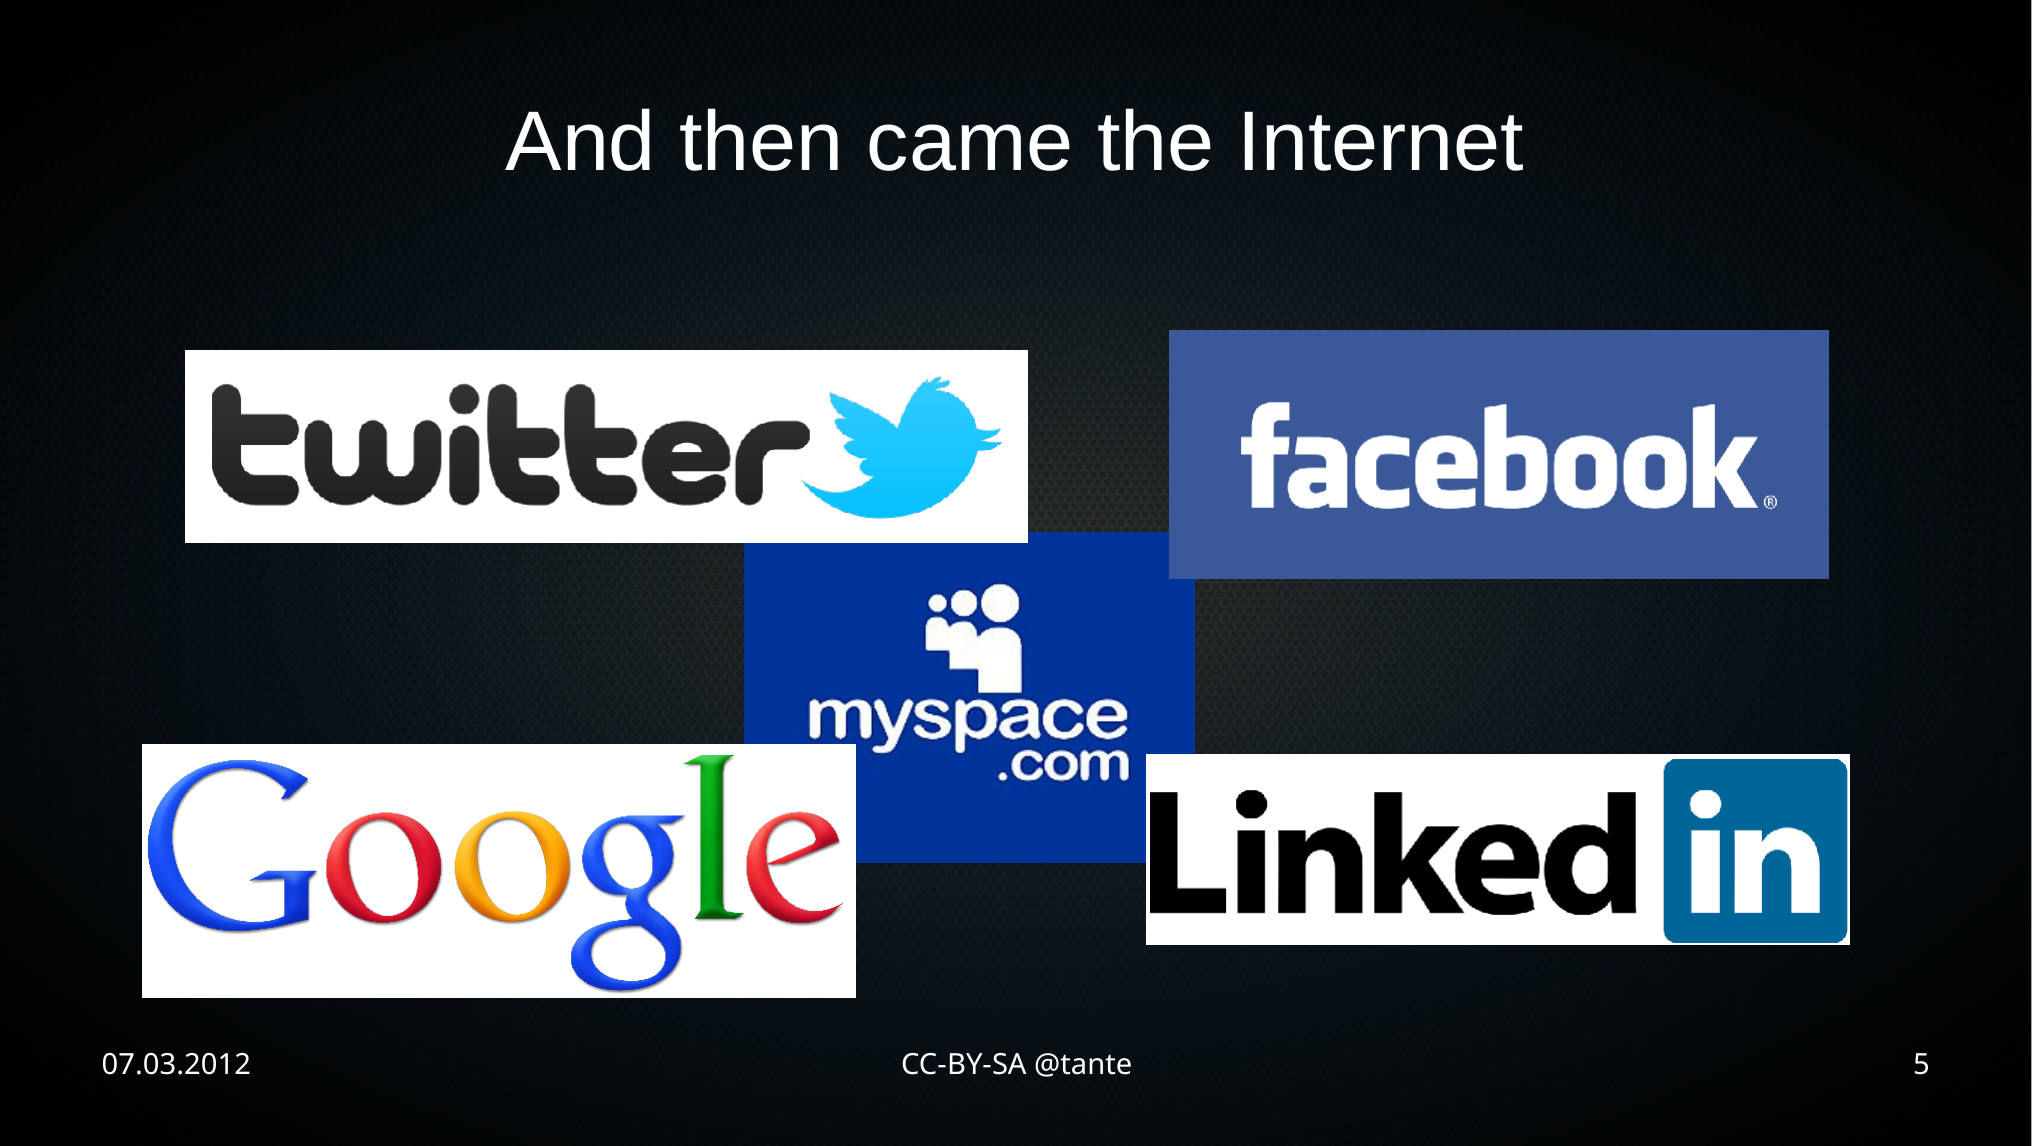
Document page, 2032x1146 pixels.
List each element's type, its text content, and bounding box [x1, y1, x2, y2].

picture [0, 0, 2032, 1146]
title And then came the Internet [101, 45, 1930, 237]
